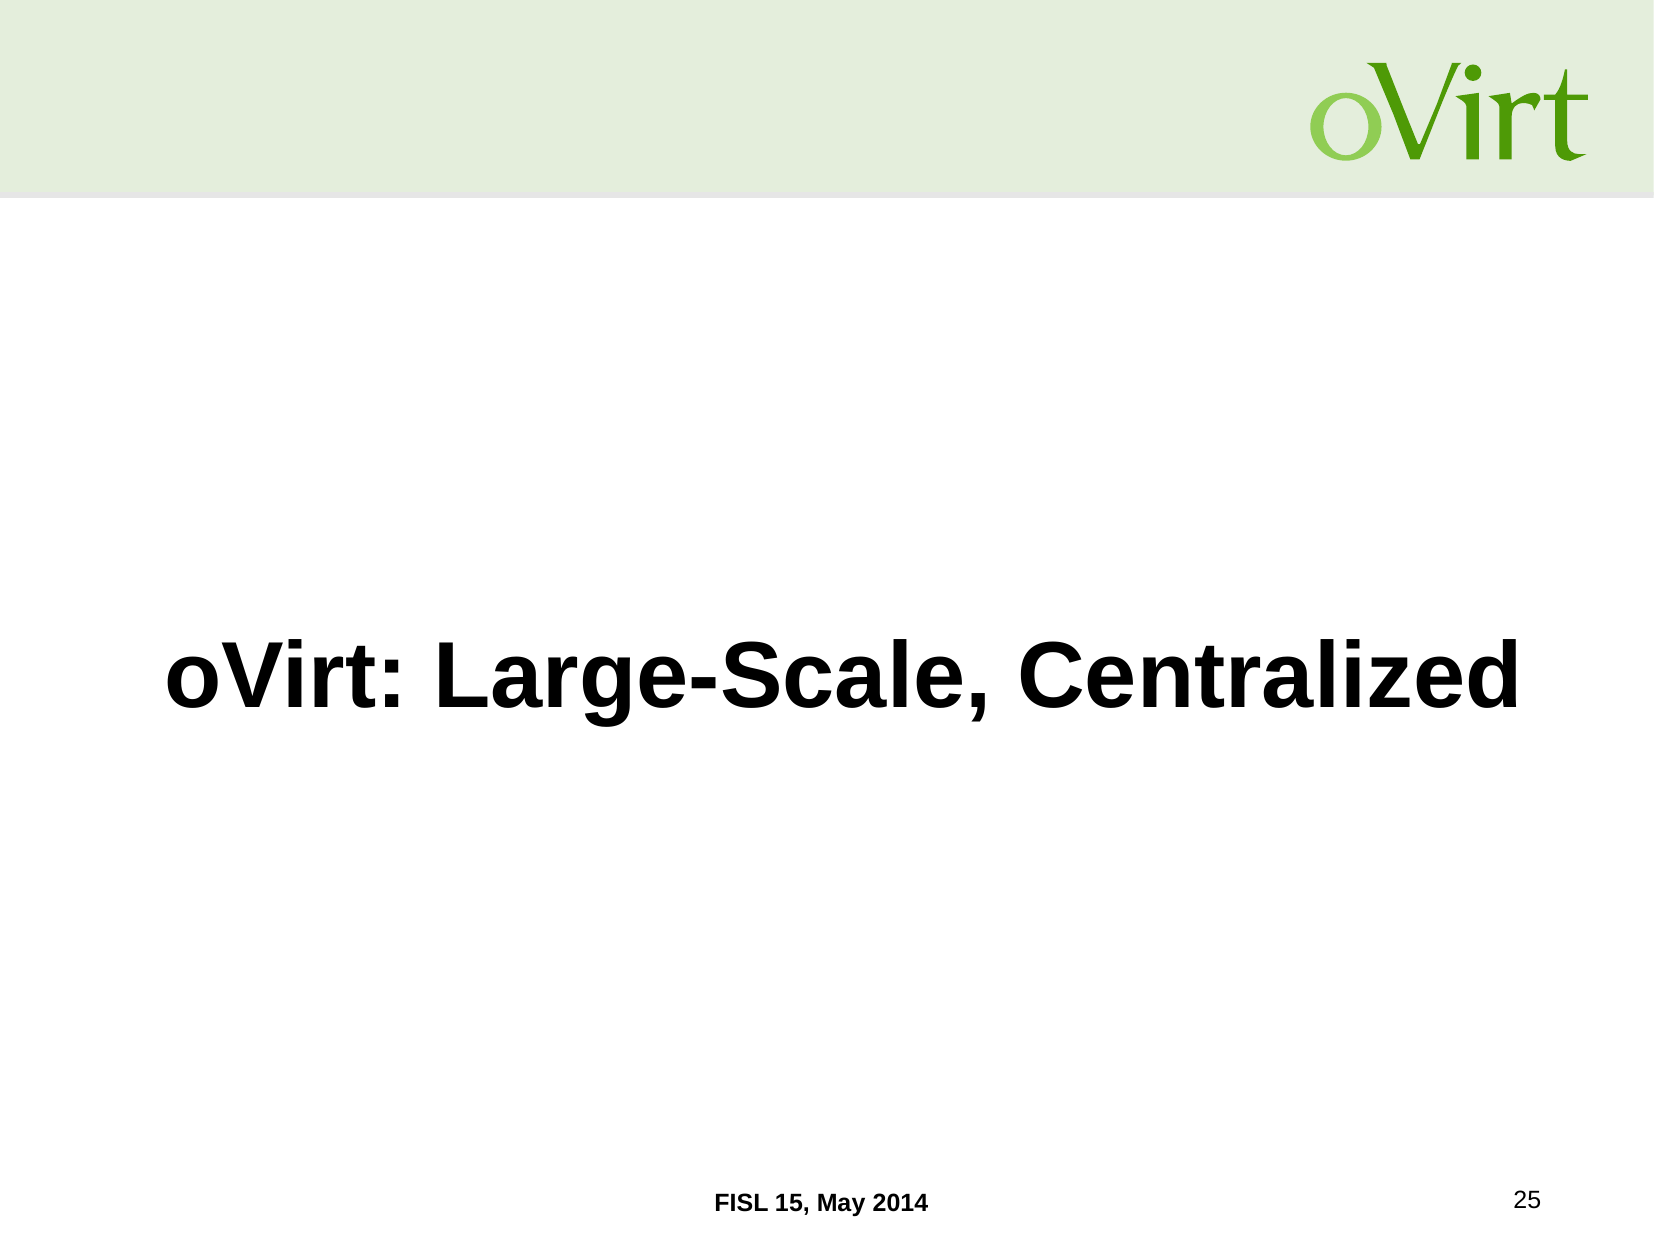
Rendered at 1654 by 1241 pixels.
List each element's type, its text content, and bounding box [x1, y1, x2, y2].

text_box oVirt: Large-Scale, Centralized [150, 615, 1654, 750]
